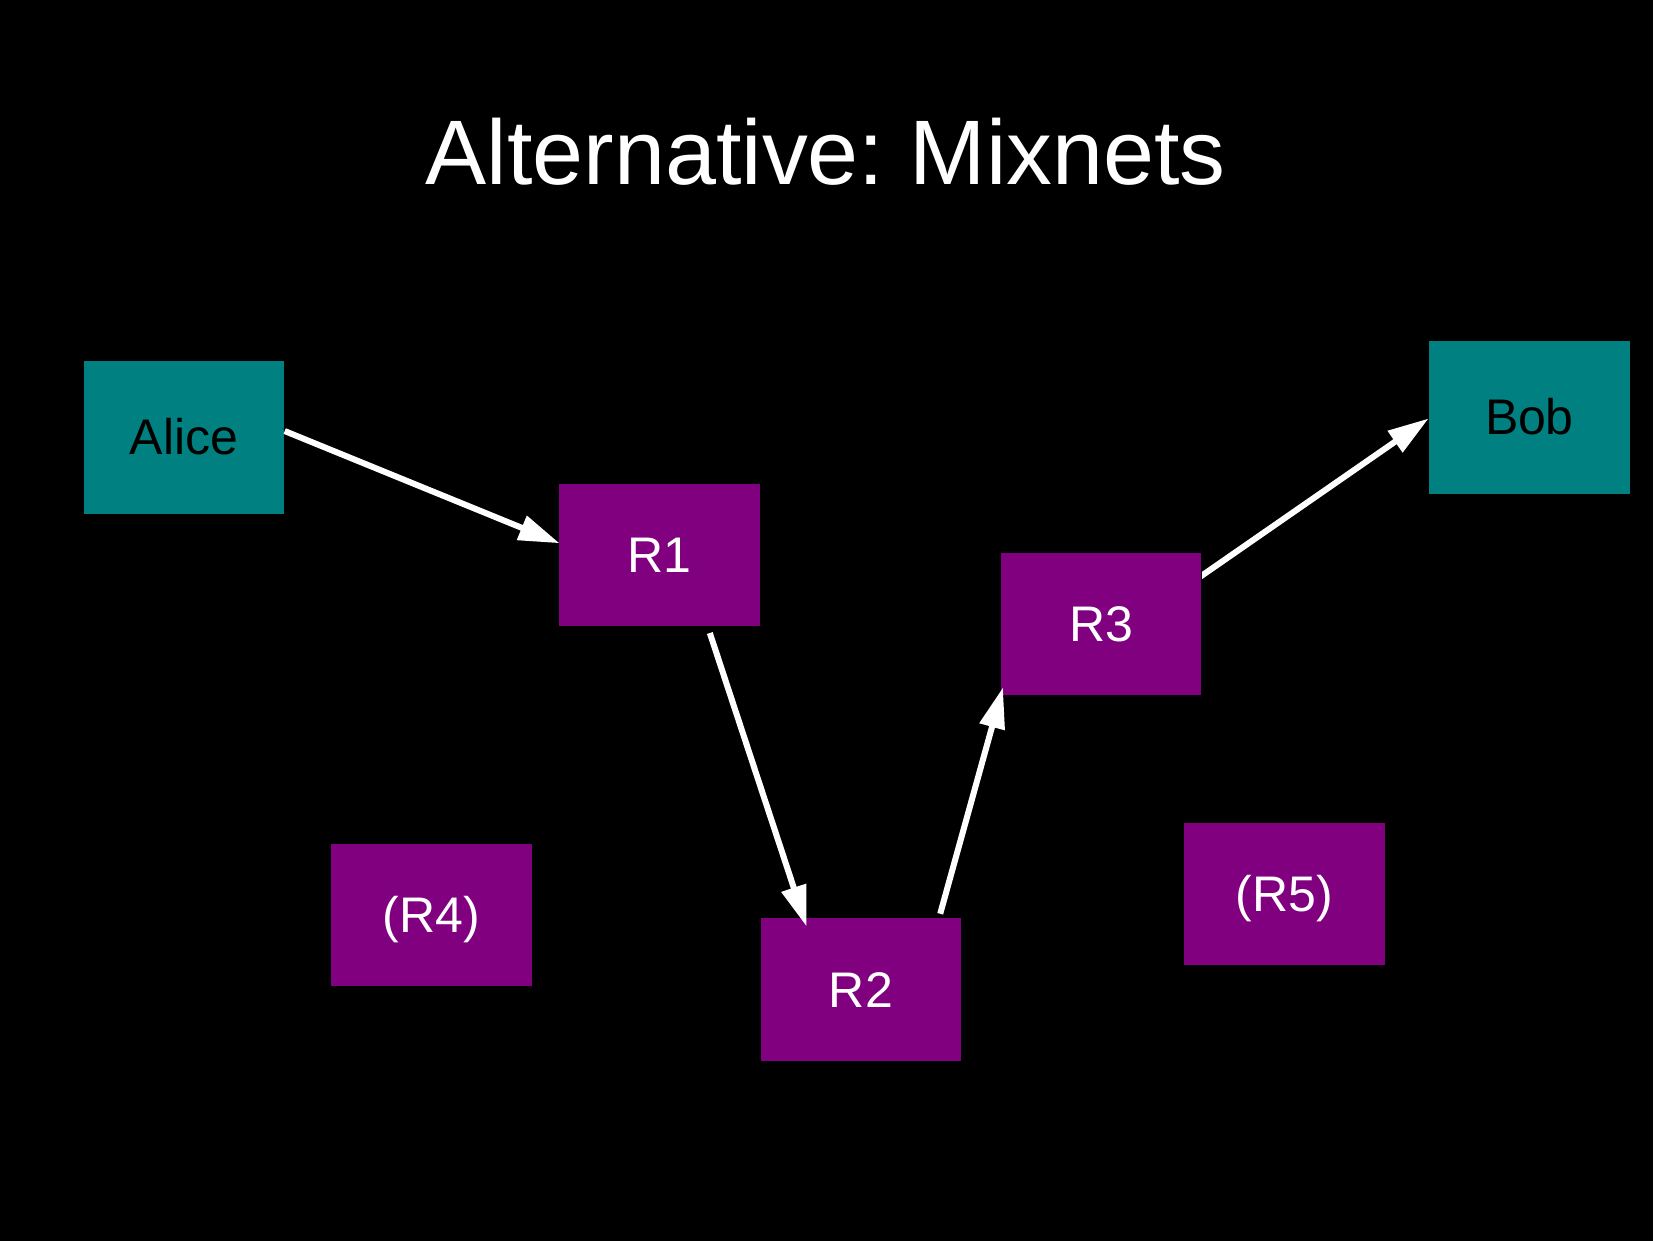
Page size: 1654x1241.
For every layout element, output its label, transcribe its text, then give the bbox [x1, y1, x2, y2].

text_box R3 [1000, 552, 1202, 696]
text_box R2 [760, 917, 962, 1062]
text_box (R4) [330, 843, 533, 987]
text_box R1 [558, 483, 761, 627]
text_box (R5) [1183, 822, 1386, 966]
title Alternative: Mixnets [82, 49, 1571, 257]
text_box Alice [83, 360, 285, 515]
text_box Bob [1428, 340, 1631, 495]
